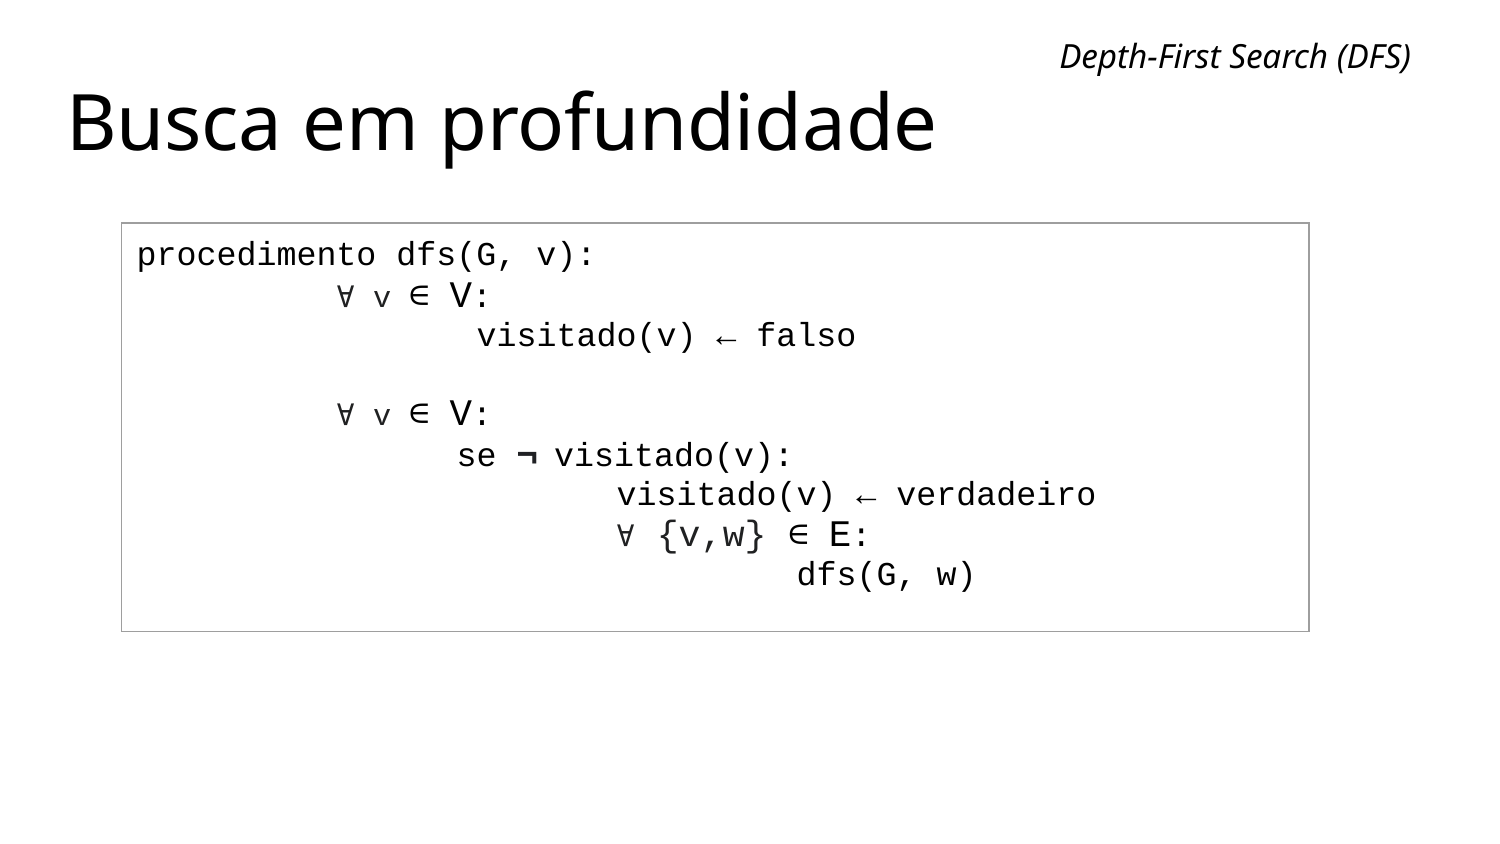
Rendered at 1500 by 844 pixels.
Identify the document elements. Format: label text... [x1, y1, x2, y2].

title Busca em profundidade [51, 51, 1449, 189]
table_header procedimento dfs(G, v): ∀ v ∈ V: visitado(v) ← falso ∀ v ∈ V: se ¬ visitado(v): visitado(v) ← verdadeiro ∀ {v,w} ∈ E: dfs(G, w) [122, 224, 1308, 631]
text_box Depth-First Search (DFS) [1044, 20, 1491, 91]
